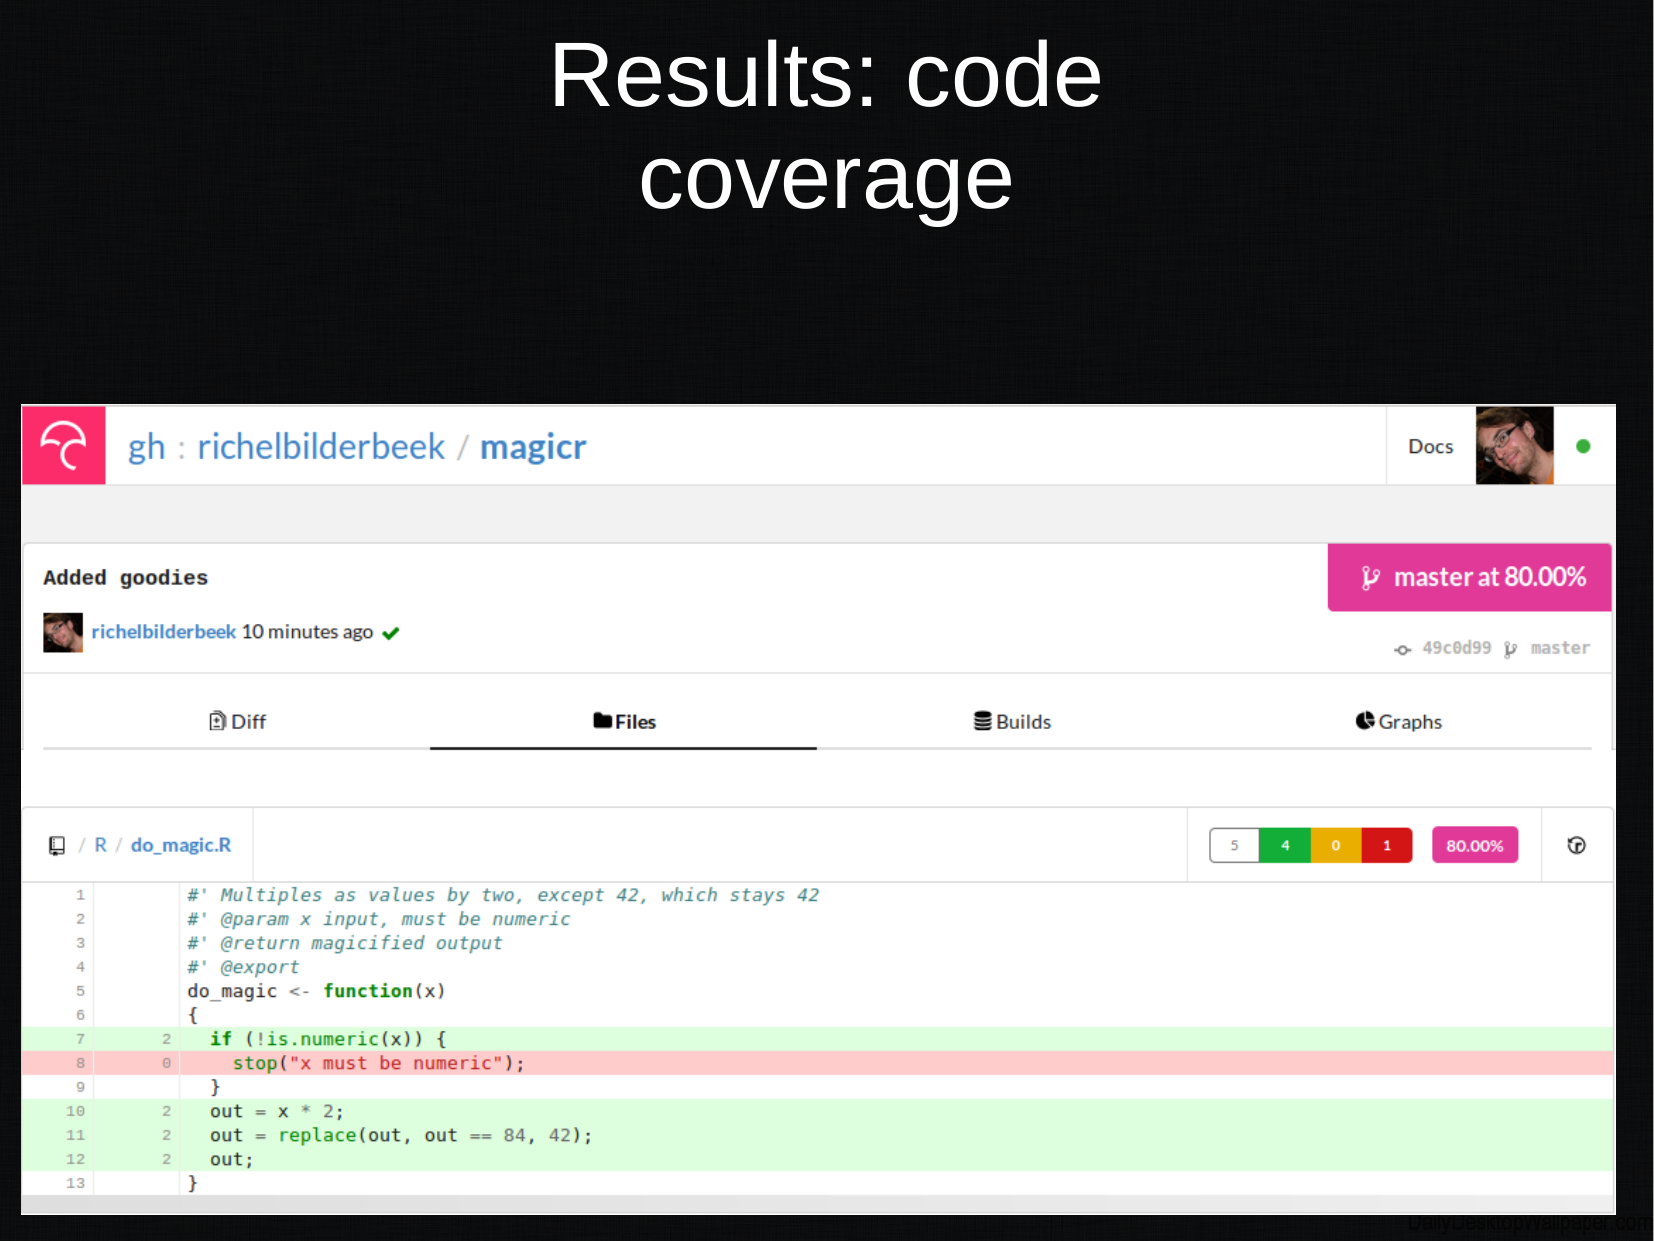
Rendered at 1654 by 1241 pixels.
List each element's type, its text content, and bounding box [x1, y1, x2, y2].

title Results: code coverage [389, 23, 1264, 229]
picture [0, 0, 1654, 1241]
